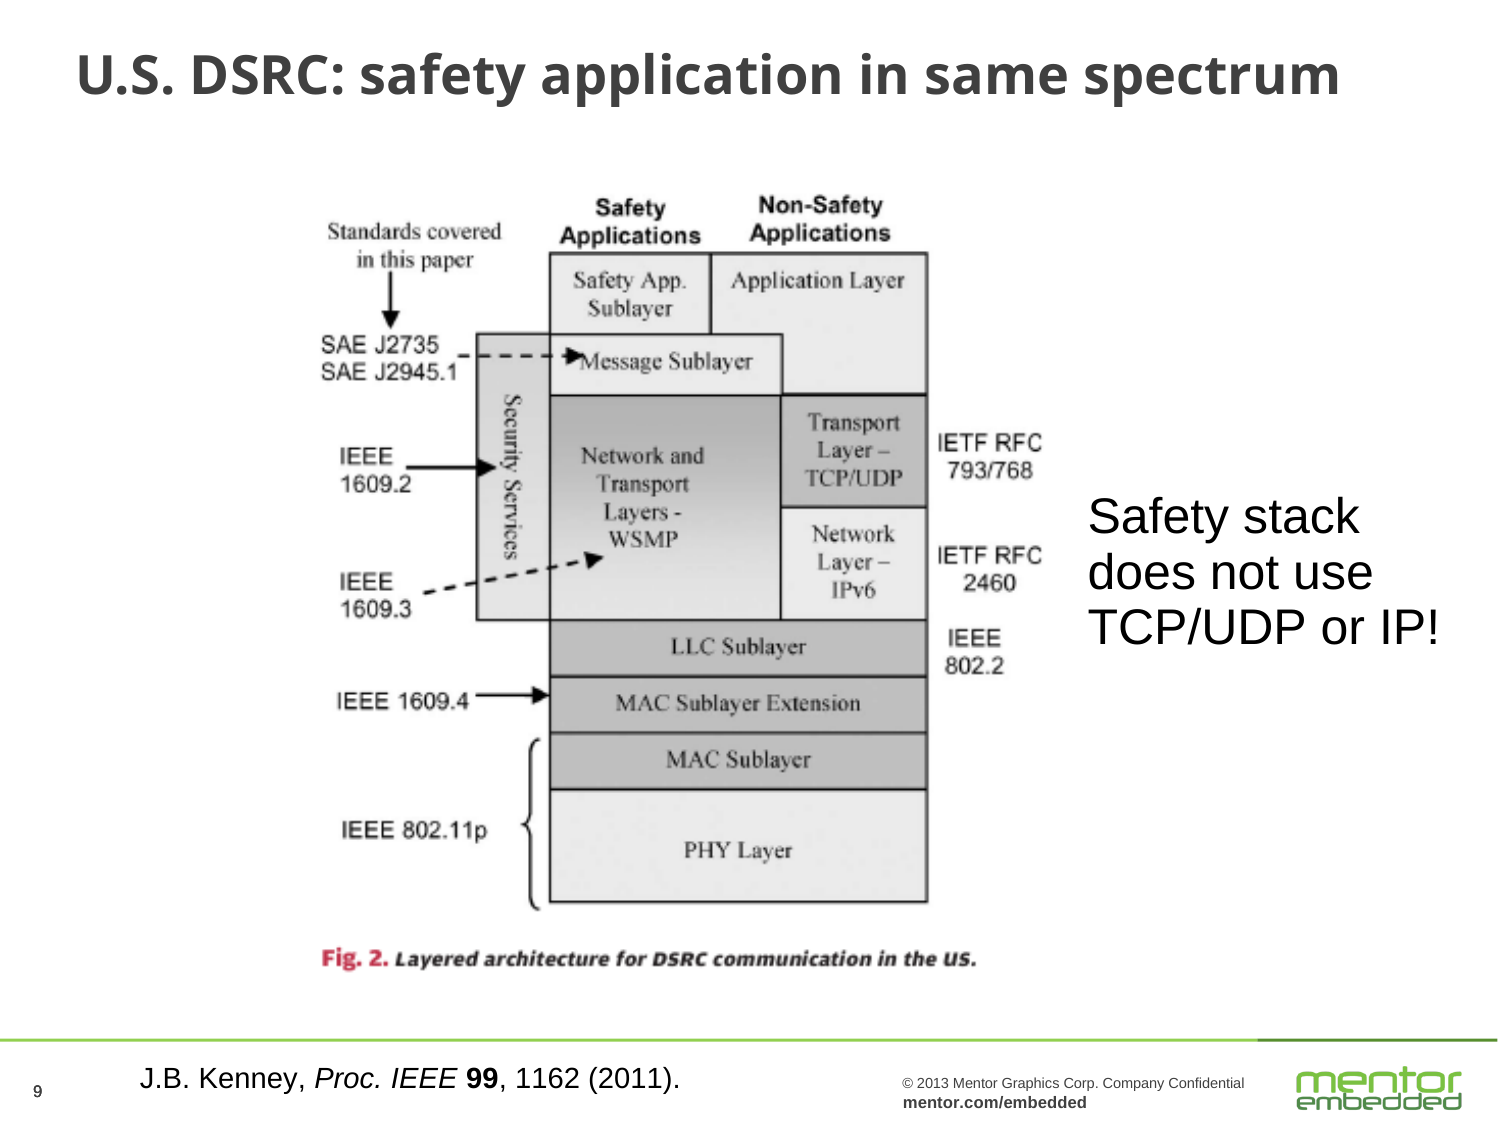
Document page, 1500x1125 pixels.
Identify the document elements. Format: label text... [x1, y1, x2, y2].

picture [278, 152, 1066, 991]
title U.S. DSRC: safety application in same spectrum [0, 0, 1500, 113]
text_box J.B. Kenney, Proc. IEEE 99, 1162 (2011). [124, 1053, 843, 1110]
text_box Safety stack does not use TCP/UDP or IP! [1072, 477, 1455, 660]
picture [1292, 1062, 1464, 1114]
